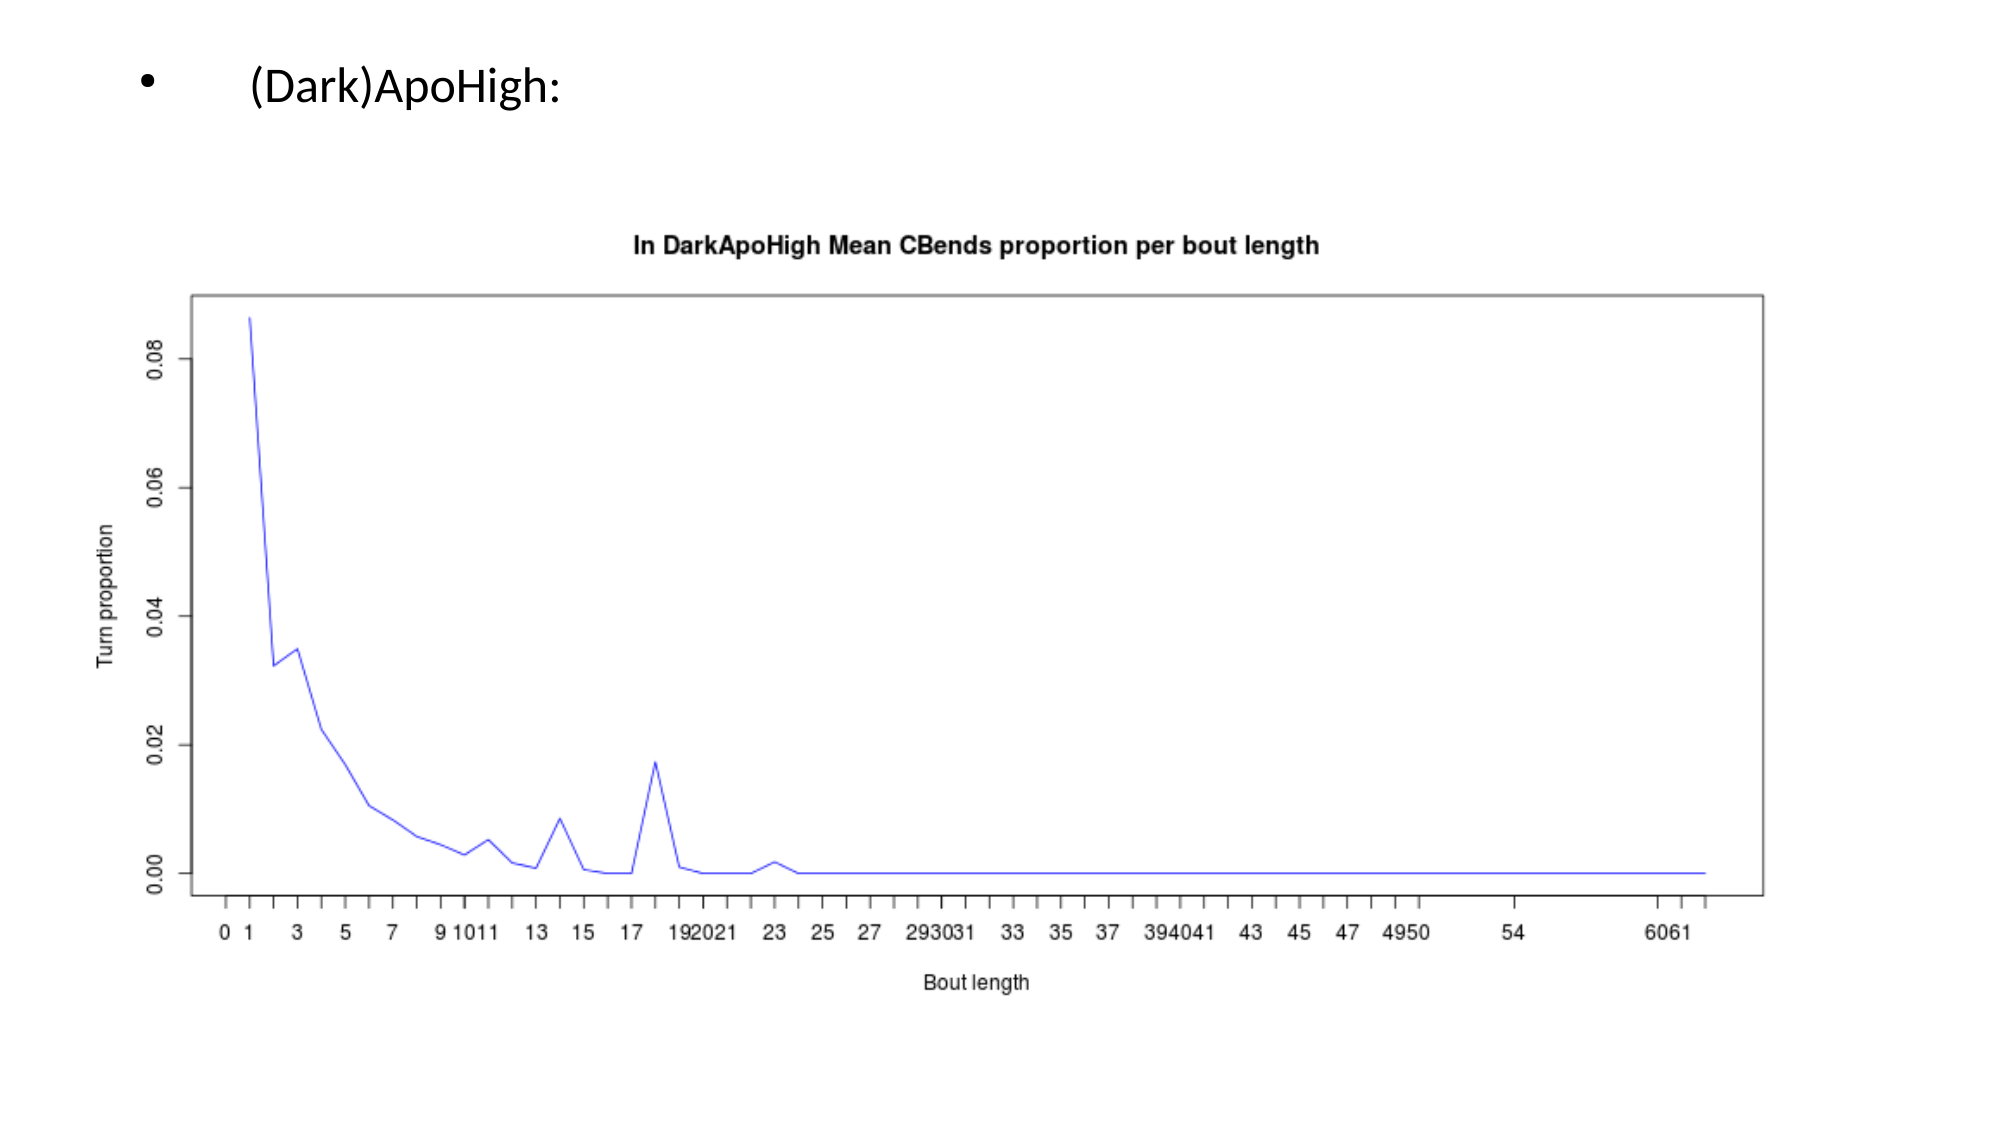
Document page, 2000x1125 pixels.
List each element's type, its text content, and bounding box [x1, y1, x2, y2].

text_box (Dark)ApoHigh: [0, 0, 2000, 946]
picture [90, 194, 1816, 1023]
